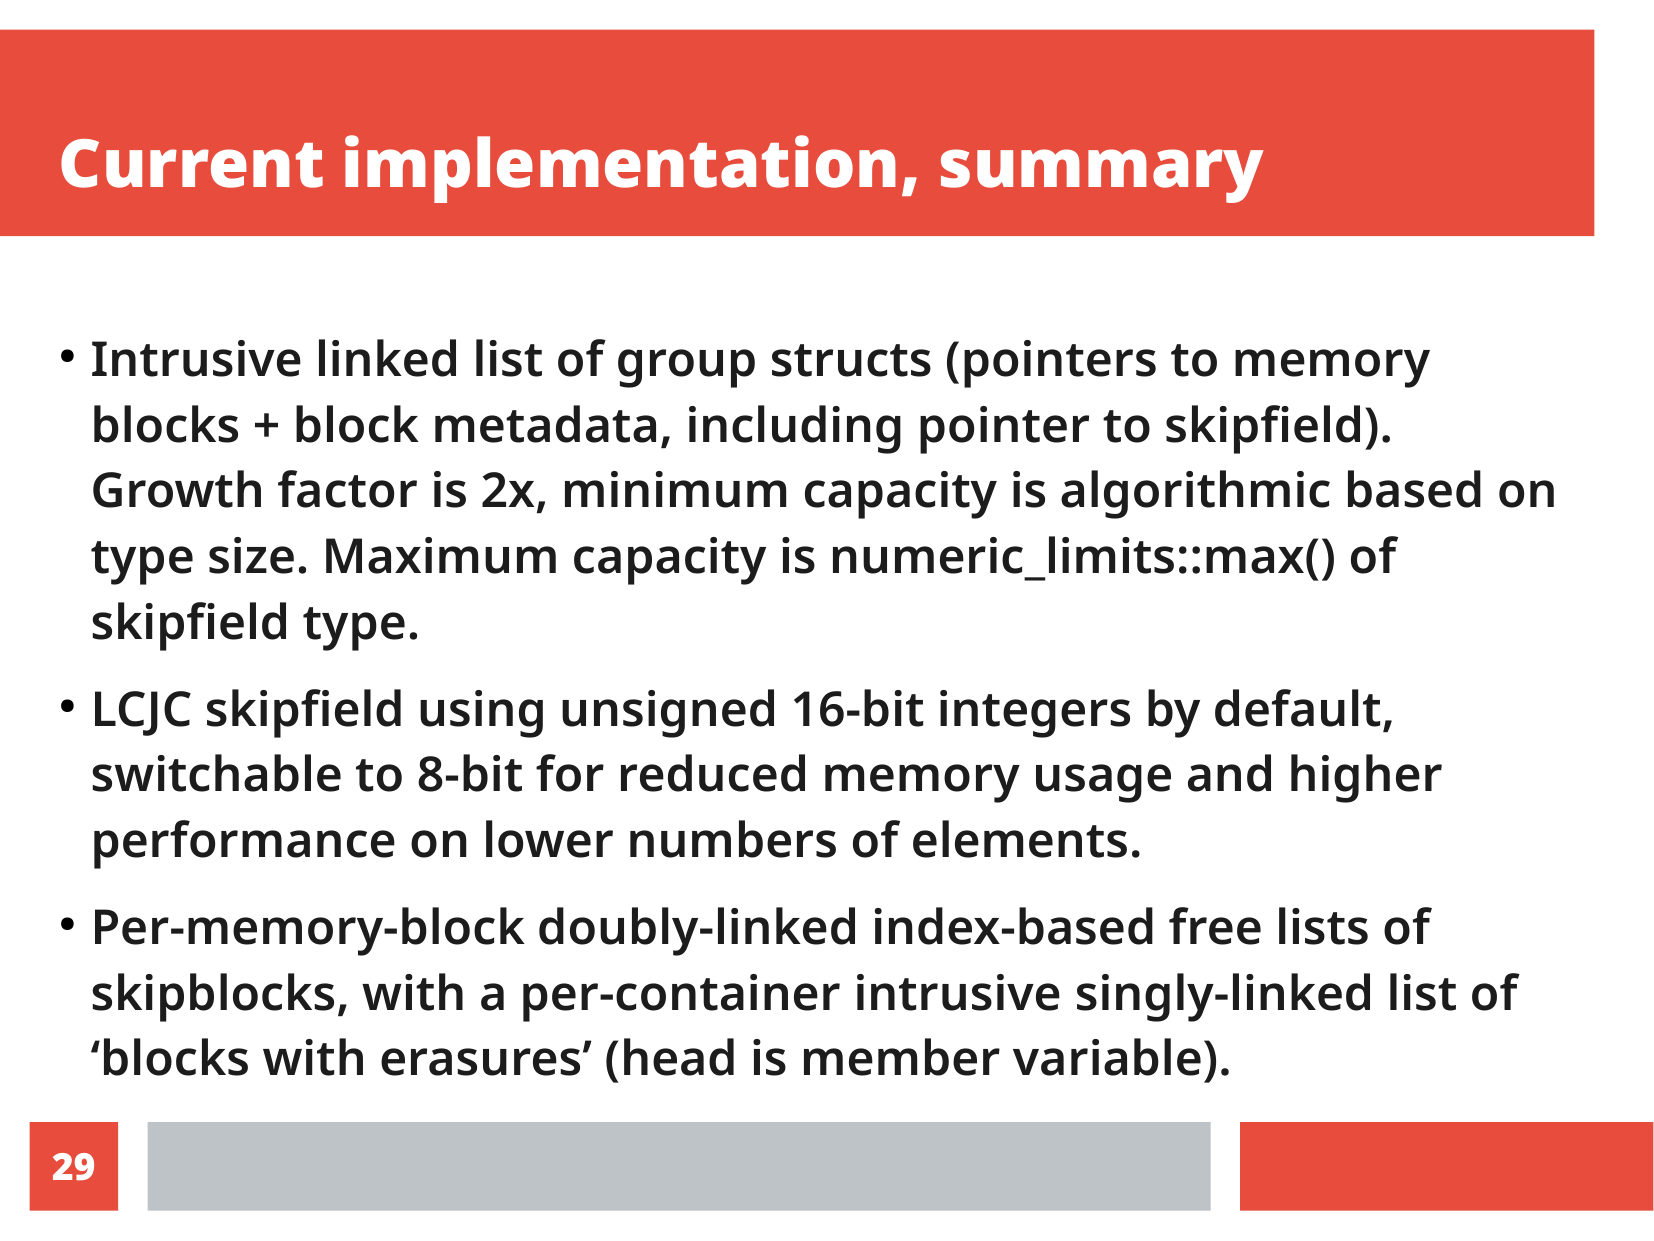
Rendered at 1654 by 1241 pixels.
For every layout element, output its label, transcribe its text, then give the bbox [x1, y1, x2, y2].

list Intrusive linked list of group structs (pointers to memory blocks + block metadata, including pointer to skipfield). Growth factor is 2x, minimum capacity is algorithmic based on type size. Maximum capacity is numeric_limits::max() of skipfield type. LCJC skipfield using unsigned 16-bit integers by default, switchable to 8-bit for reduced memory usage and higher performance on lower numbers of elements. Per-memory-block doubly-linked index-based free lists of skipblocks, with a per-container intrusive singly-linked list of ‘blocks with erasures’ (head is member variable). [59, 324, 1565, 1093]
title Current implementation, summary [59, 59, 1595, 207]
